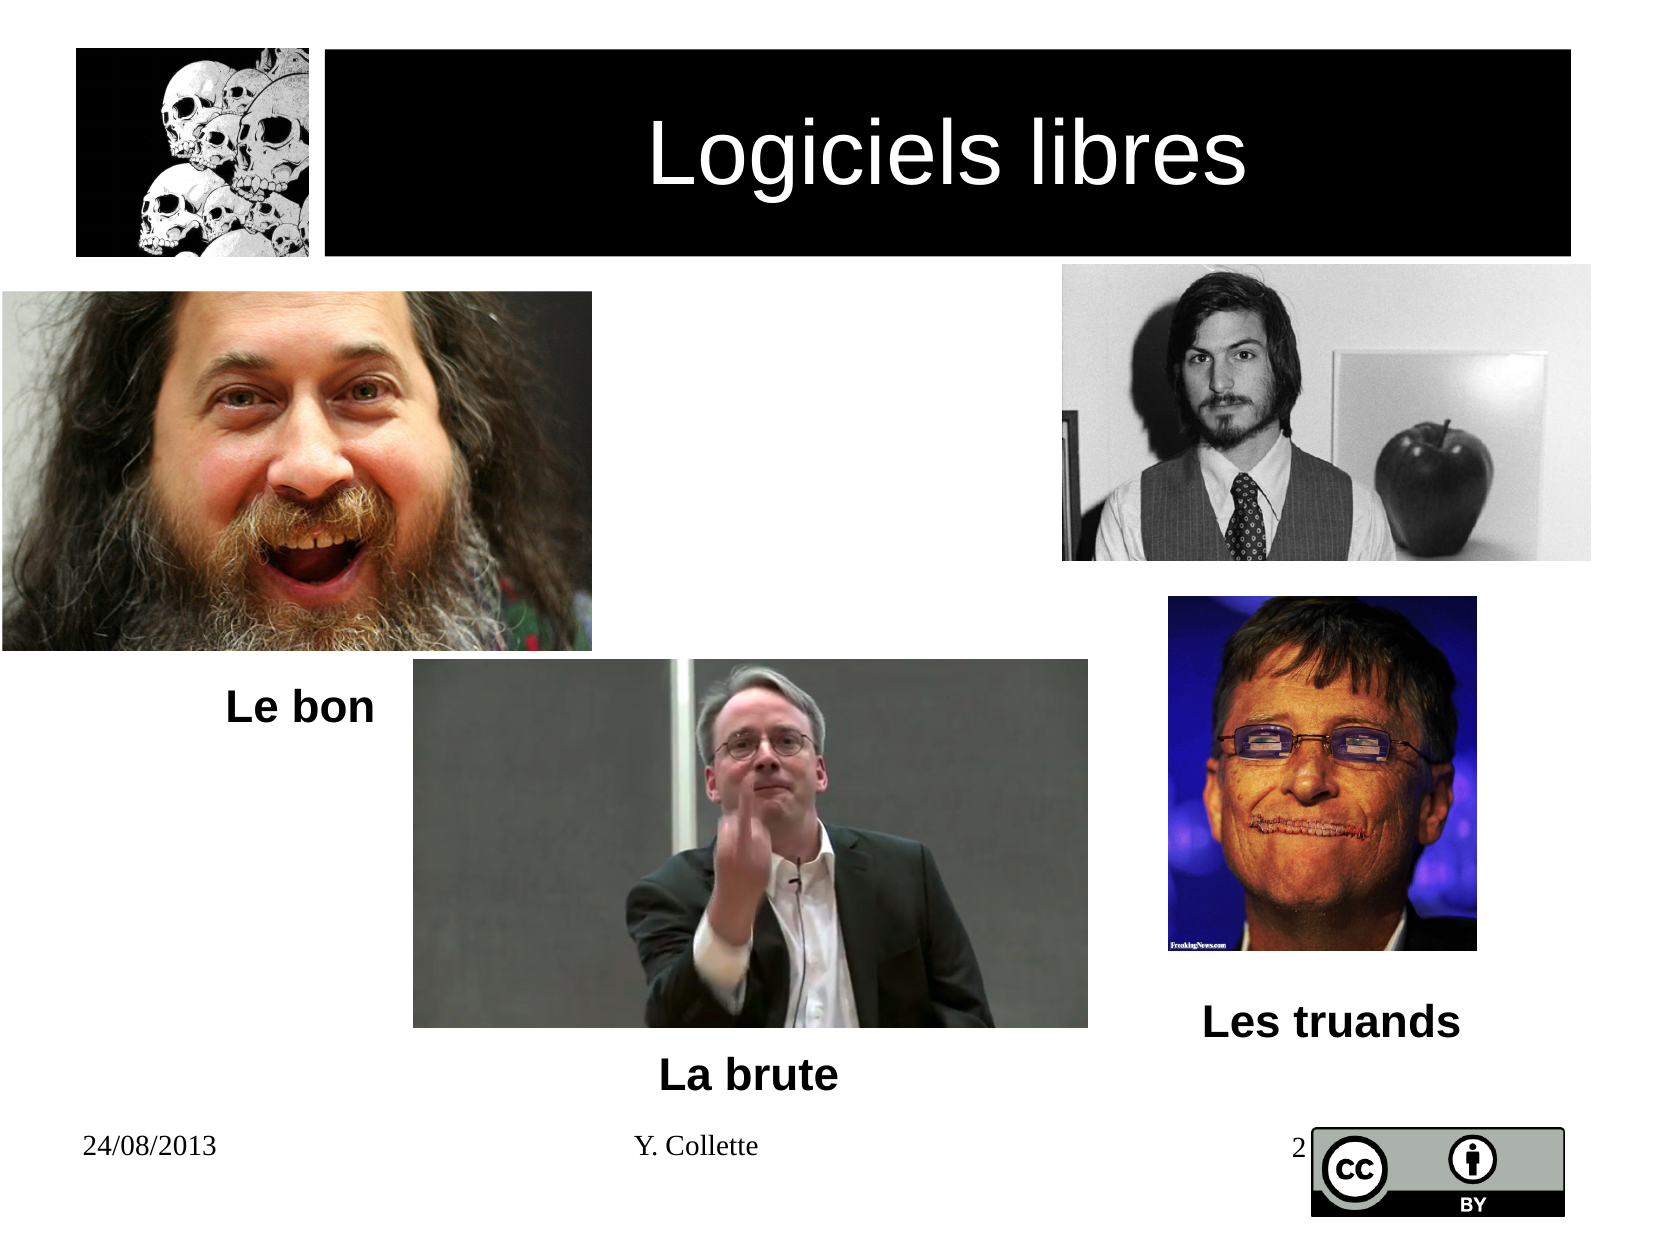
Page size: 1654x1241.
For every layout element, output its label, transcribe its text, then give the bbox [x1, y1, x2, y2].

picture [1168, 596, 1477, 951]
picture [1311, 1127, 1565, 1217]
title Logiciels libres [324, 49, 1571, 257]
text_box La brute [625, 1028, 892, 1108]
text_box Les truands [1163, 962, 1483, 1055]
picture [0, 289, 592, 651]
text_box Le bon [170, 651, 413, 741]
picture [76, 48, 309, 257]
picture [413, 659, 1088, 1028]
picture [1062, 264, 1591, 562]
